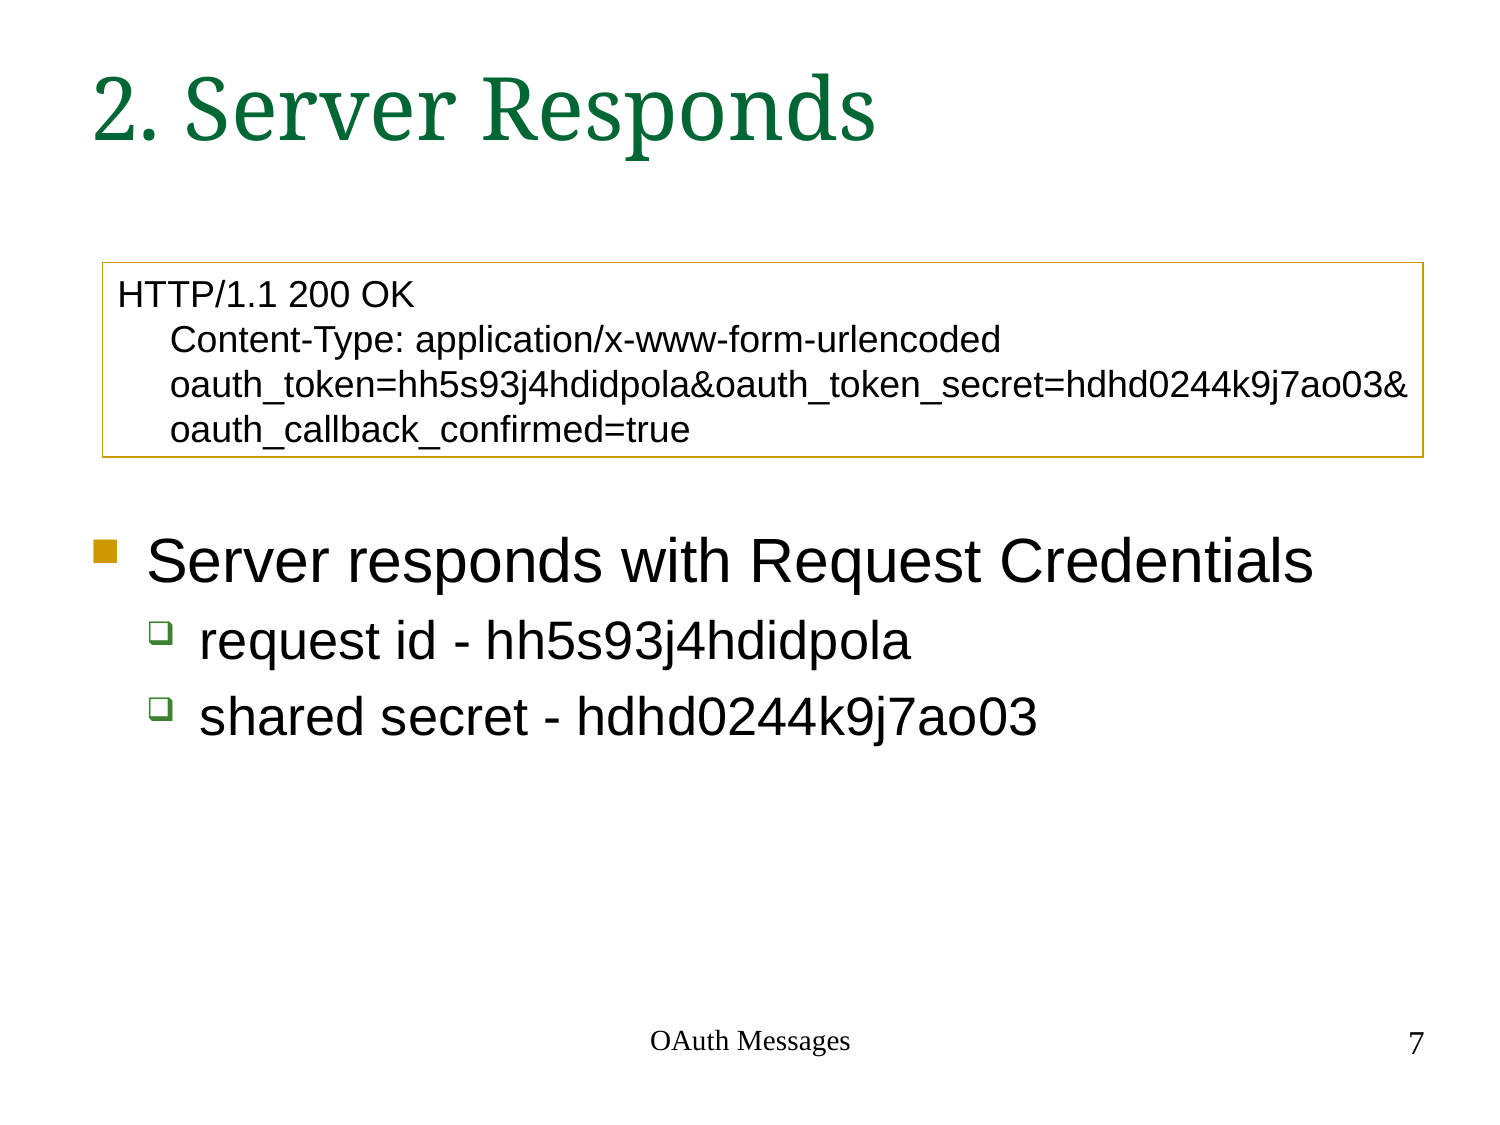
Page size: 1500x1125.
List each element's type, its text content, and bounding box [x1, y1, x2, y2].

text_box Server responds with Request Credentials request id - hh5s93j4hdidpola shared secret - hdhd0244k9j7ao03 [74, 512, 1425, 1006]
title 2. Server Responds [75, 45, 1425, 233]
text_box HTTP/1.1 200 OK Content-Type: application/x-www-form-urlencoded oauth_token=hh5s93j4hdidpola&oauth_token_secret=hdhd0244k9j7ao03& oauth_callback_confirmed=true [102, 262, 1423, 458]
